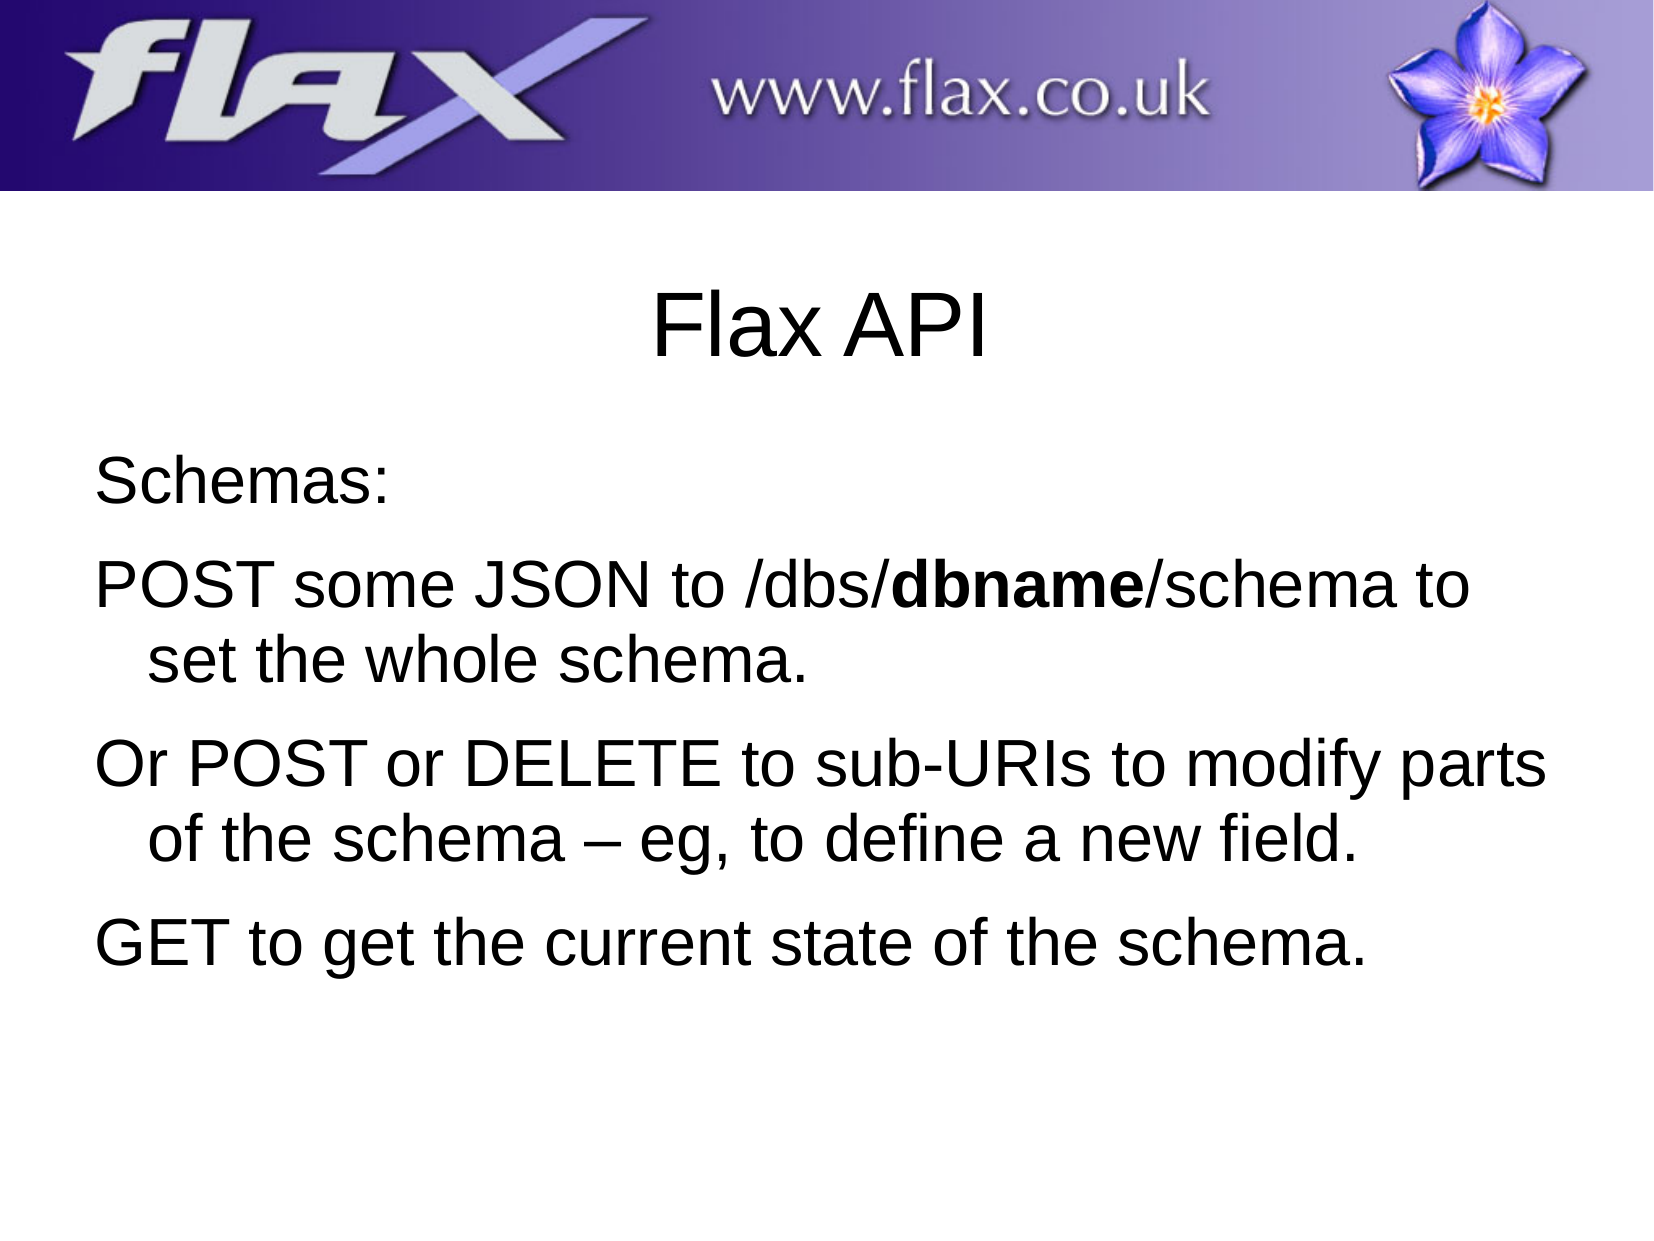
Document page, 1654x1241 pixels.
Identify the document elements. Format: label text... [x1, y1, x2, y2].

picture [0, 0, 1654, 191]
list Schemas: POST some JSON to /dbs/dbname/schema to set the whole schema. Or POST or DELETE to sub-URIs to modify parts of the schema – eg, to define a new field. GET to get the current state of the schema. [76, 442, 1565, 1094]
title Flax API [76, 236, 1565, 414]
